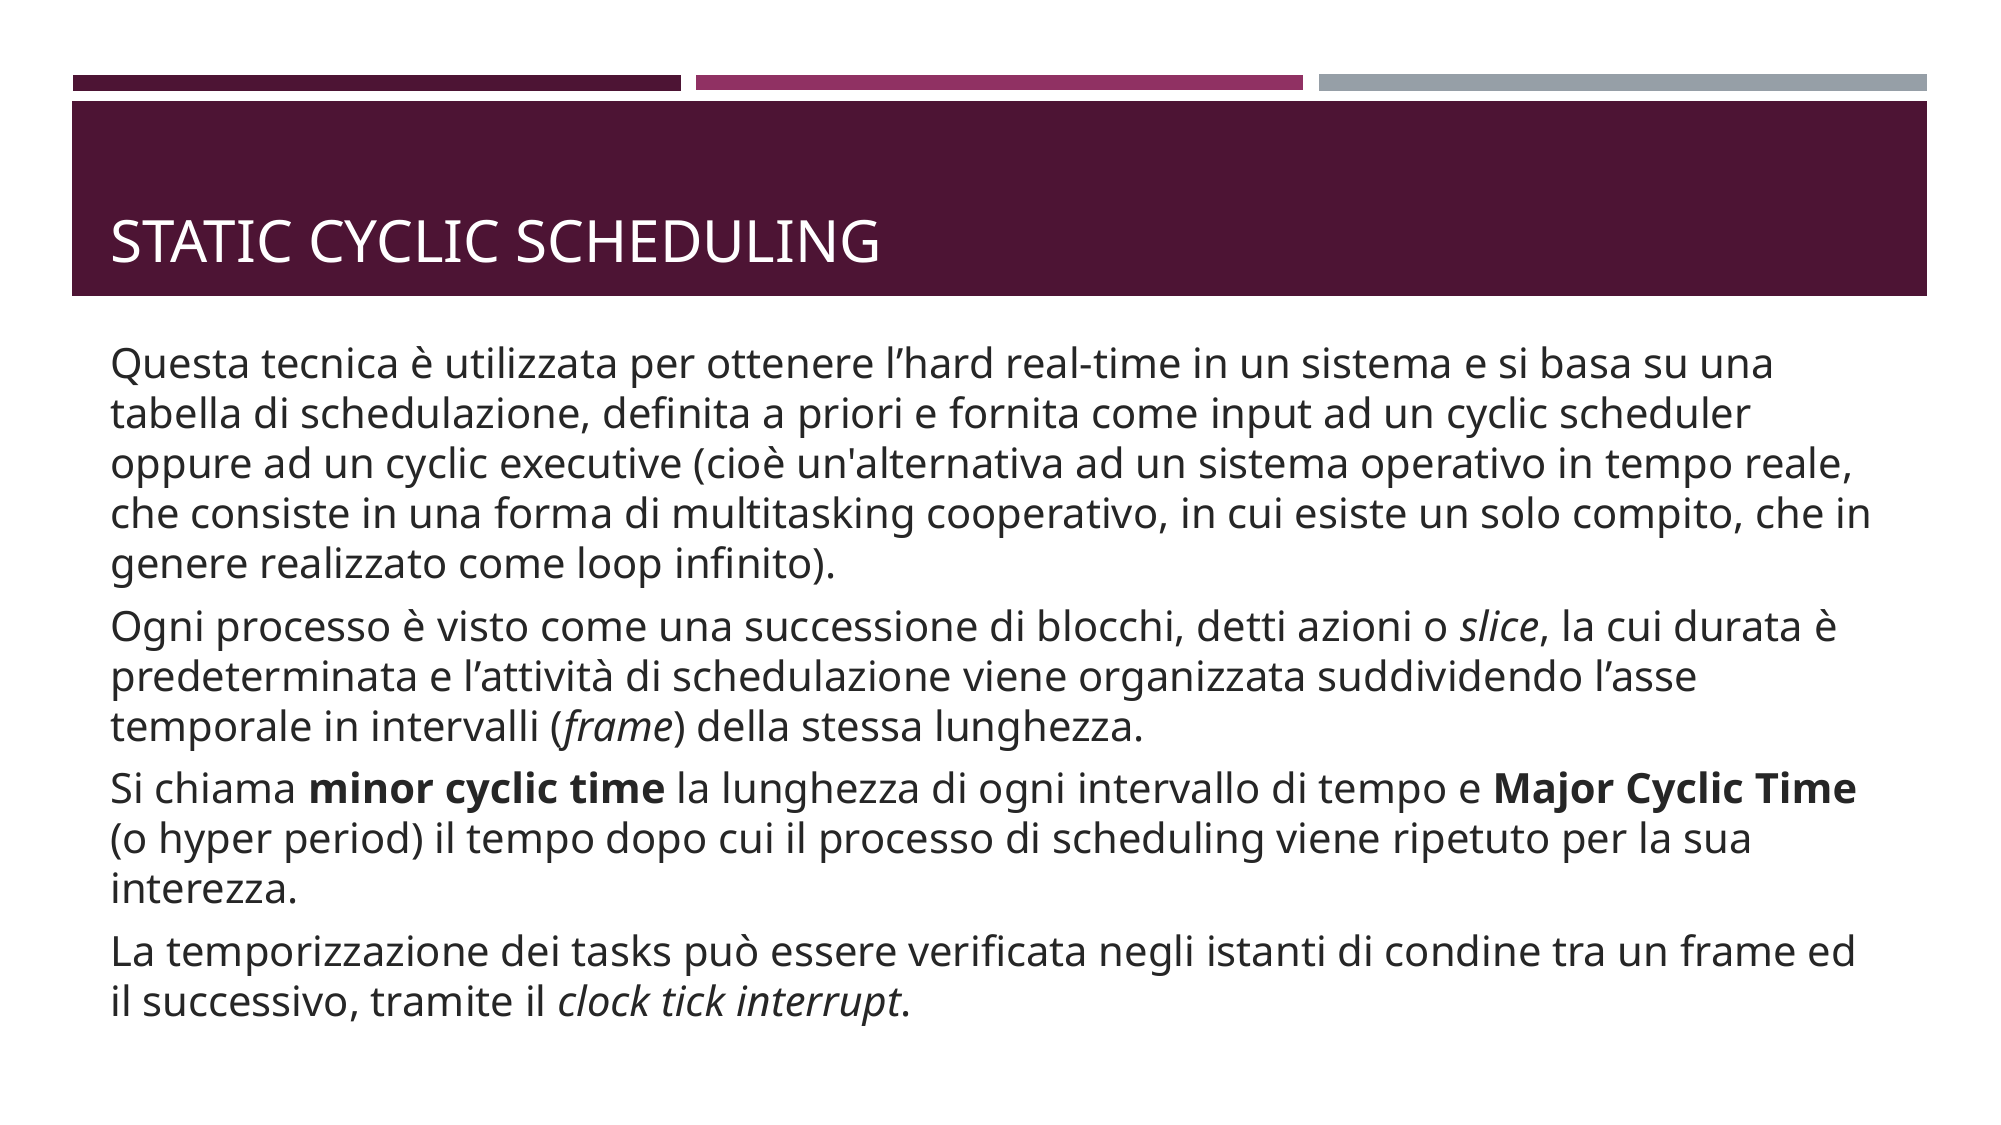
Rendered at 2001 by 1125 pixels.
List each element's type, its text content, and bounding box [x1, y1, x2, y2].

title Static cyclic scheduling [95, 115, 1905, 282]
list Questa tecnica è utilizzata per ottenere l’hard real-time in un sistema e si basa su una tabella di schedulazione, definita a priori e fornita come input ad un cyclic scheduler oppure ad un cyclic executive (cioè un'alternativa ad un sistema operativo in tempo reale, che consiste in una forma di multitasking cooperativo, in cui esiste un solo compito, che in genere realizzato come loop infinito). Ogni processo è visto come una successione di blocchi, detti azioni o slice, la cui durata è predeterminata e l’attività di schedulazione viene organizzata suddividendo l’asse temporale in intervalli (frame) della stessa lunghezza. Si chiama minor cyclic time la lunghezza di ogni intervallo di tempo e Major Cyclic Time (o hyper period) il tempo dopo cui il processo di scheduling viene ripetuto per la sua interezza. La temporizzazione dei tasks può essere verificata negli istanti di condine tra un frame ed il successivo, tramite il clock tick interrupt. [95, 328, 1905, 1096]
